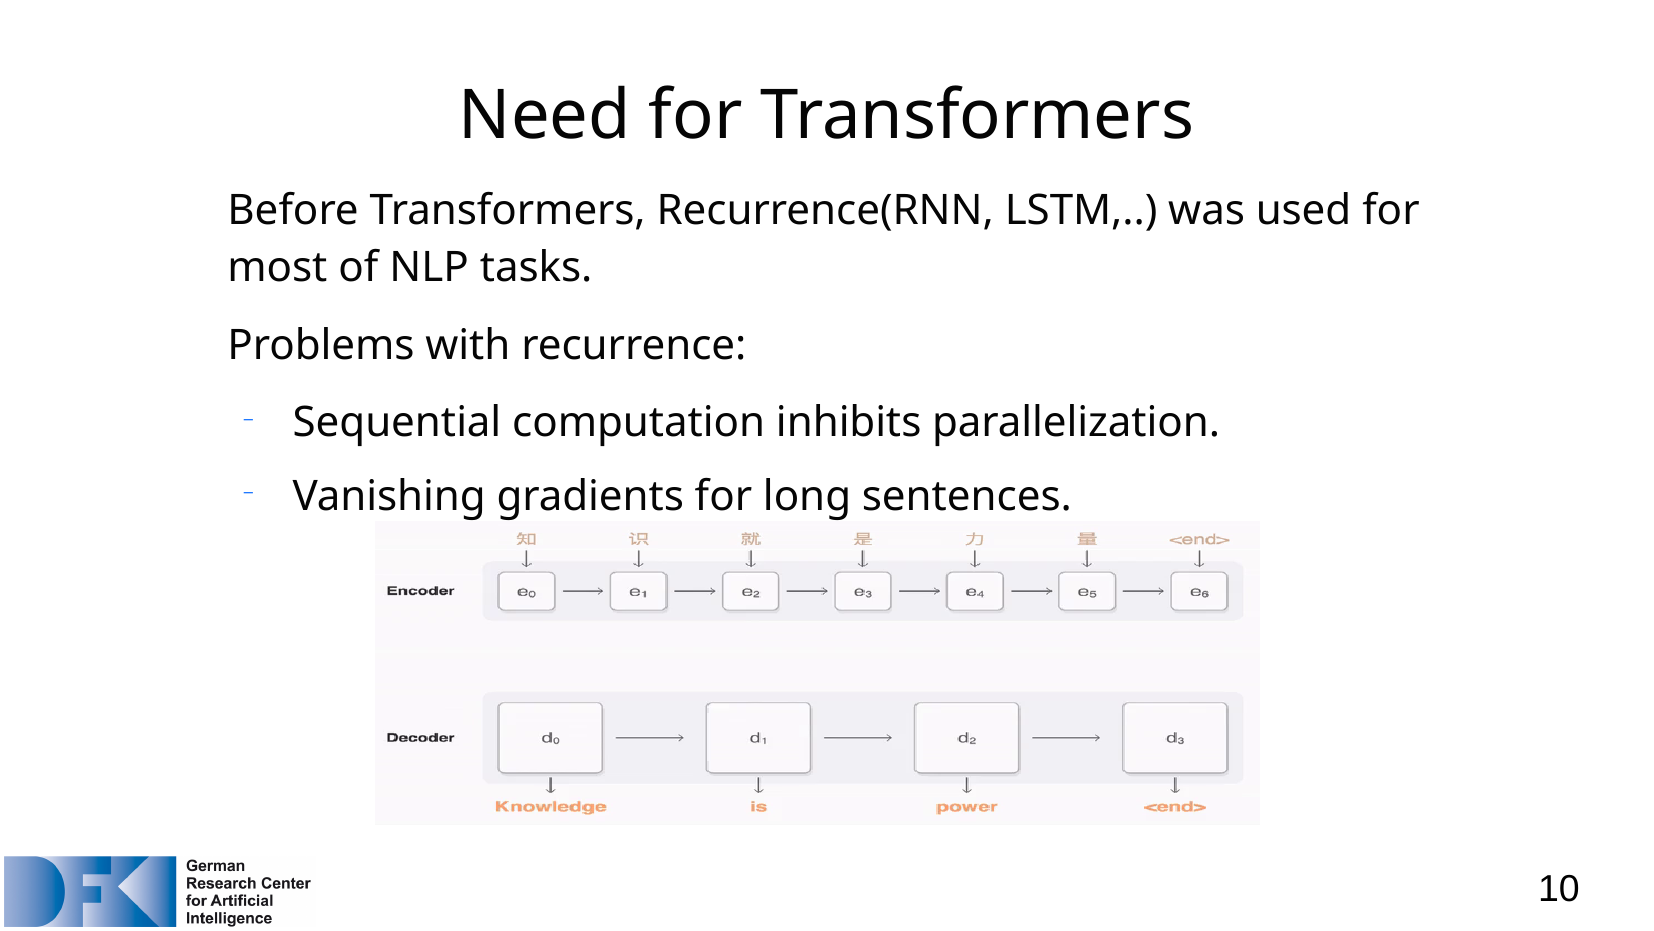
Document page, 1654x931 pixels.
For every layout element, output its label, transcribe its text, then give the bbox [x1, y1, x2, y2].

text_box [375, 520, 1261, 826]
text_box <number> [1523, 860, 1654, 931]
title Need for Transformers [162, 35, 1492, 179]
picture [4, 856, 316, 927]
list Before Transformers, Recurrence(RNN, LSTM,..) was used for most of NLP tasks. Problems with recurrence: Sequential computation inhibits parallelization. Vanishing gradients for long sentences. [162, 179, 1492, 526]
